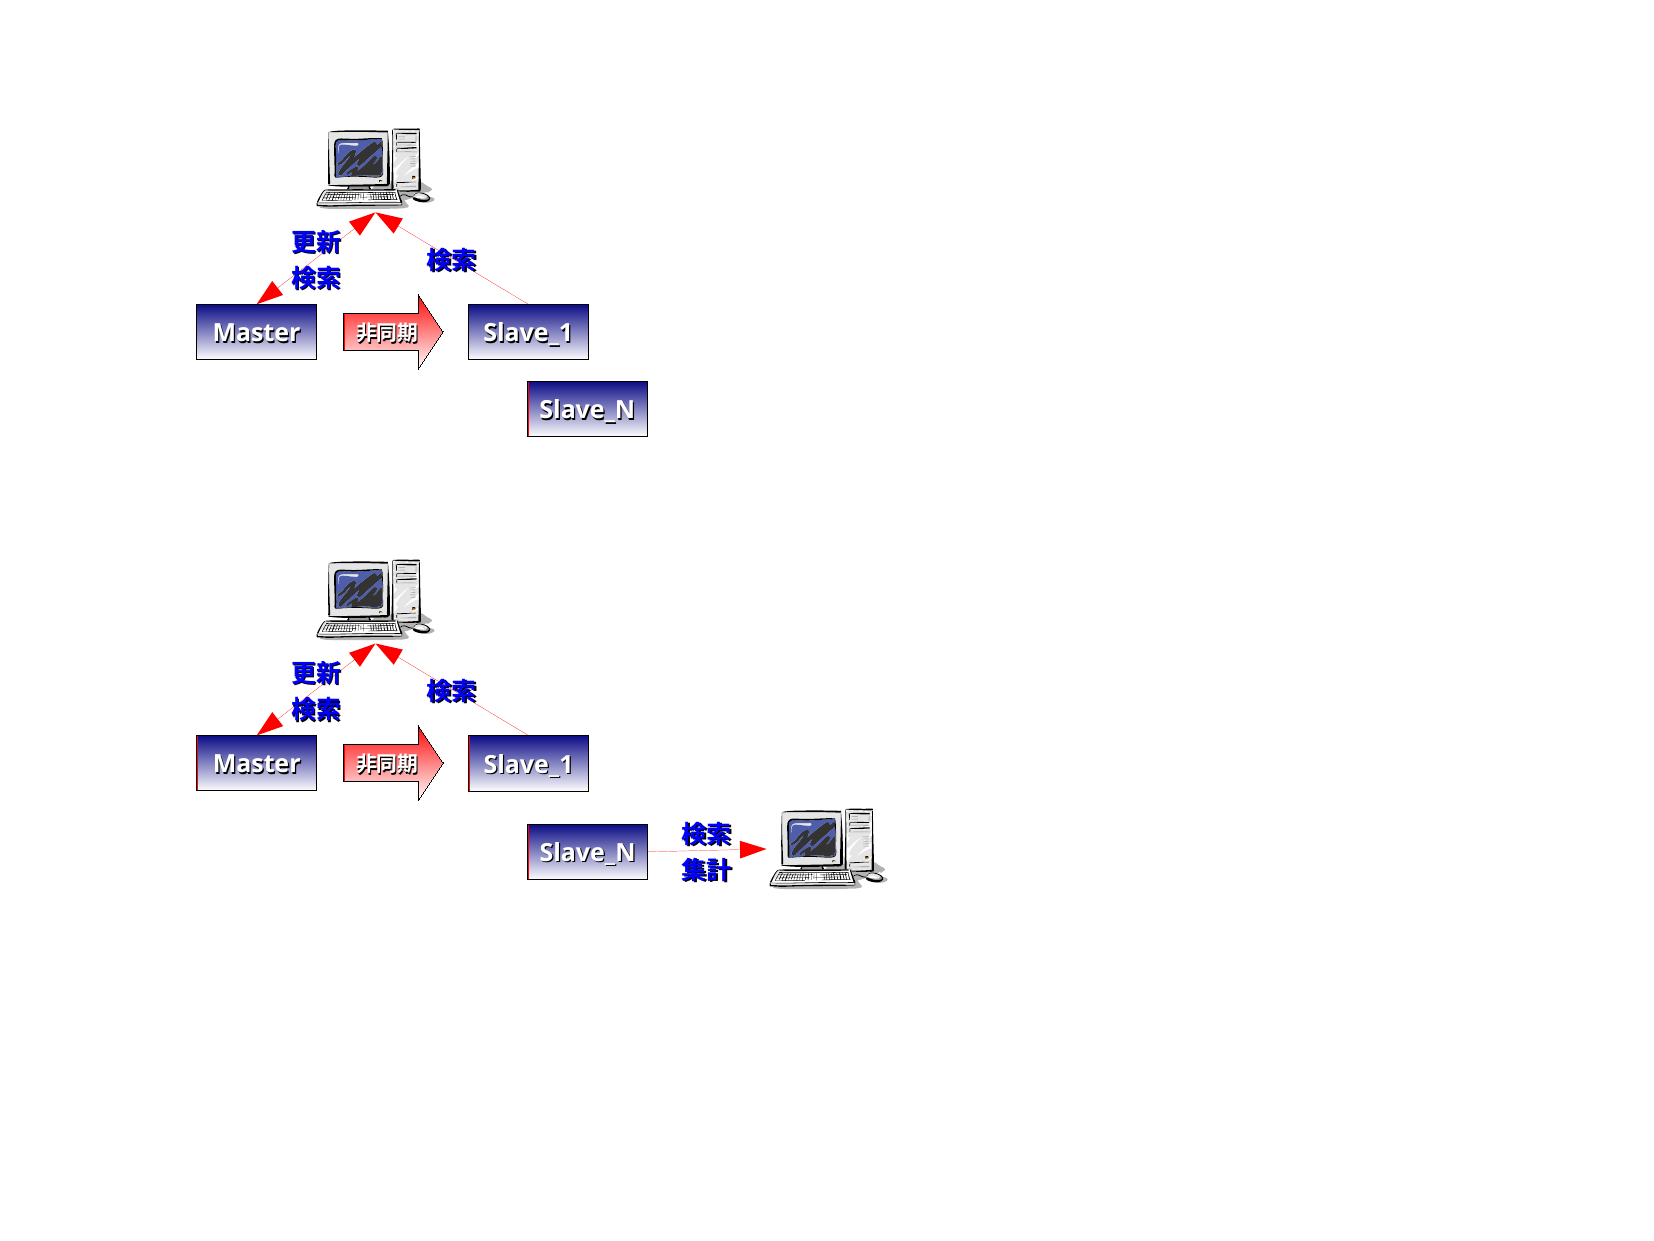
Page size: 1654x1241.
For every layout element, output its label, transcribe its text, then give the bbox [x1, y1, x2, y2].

text_box Slave_1 [468, 735, 589, 792]
picture [313, 556, 438, 644]
text_box Slave_N [527, 824, 648, 880]
text_box Master [196, 304, 317, 360]
text_box 非同期 [343, 294, 444, 370]
picture [313, 125, 438, 213]
text_box Slave_N [527, 381, 648, 437]
picture [766, 805, 891, 893]
text_box 非同期 [343, 725, 444, 801]
text_box Slave_1 [468, 304, 589, 360]
text_box Master [196, 735, 317, 791]
